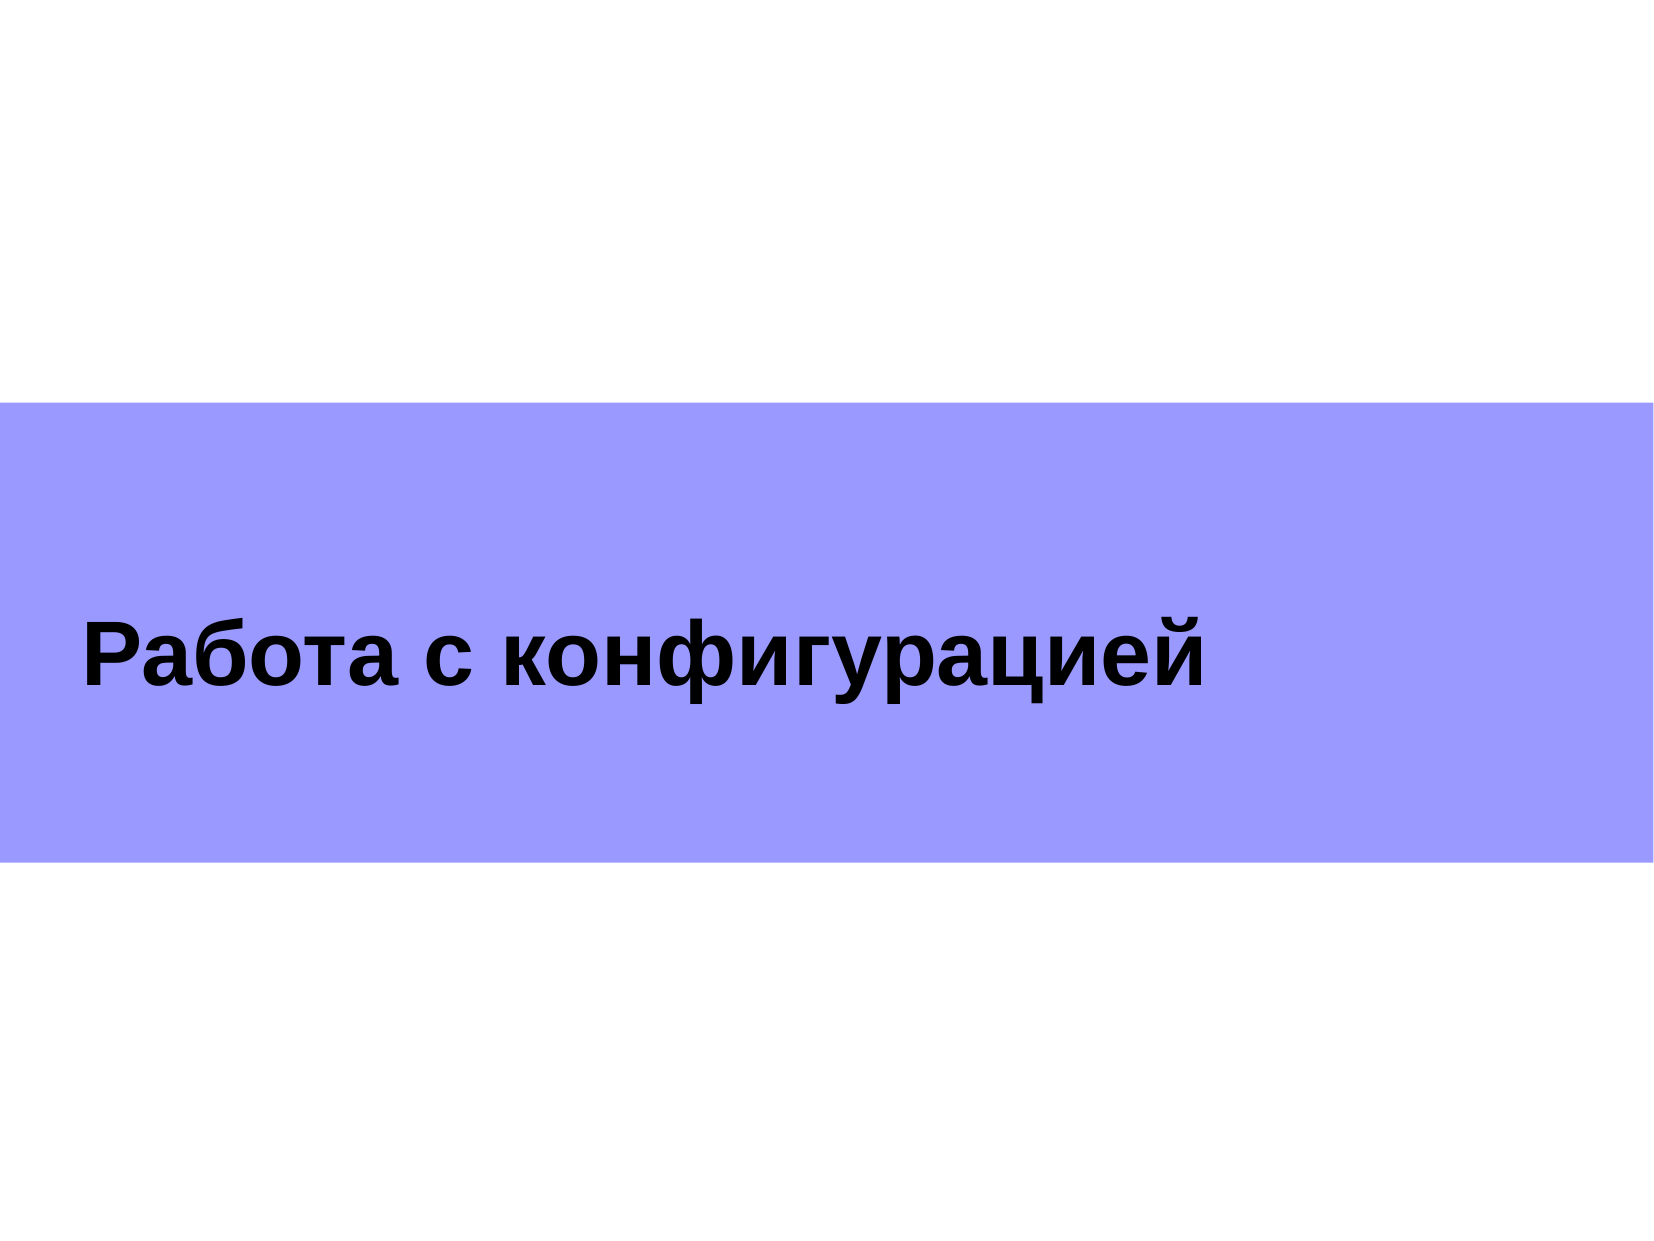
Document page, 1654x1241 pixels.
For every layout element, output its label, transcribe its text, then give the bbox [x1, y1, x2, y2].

text_box Работа с конфигурацией [67, 600, 1530, 772]
